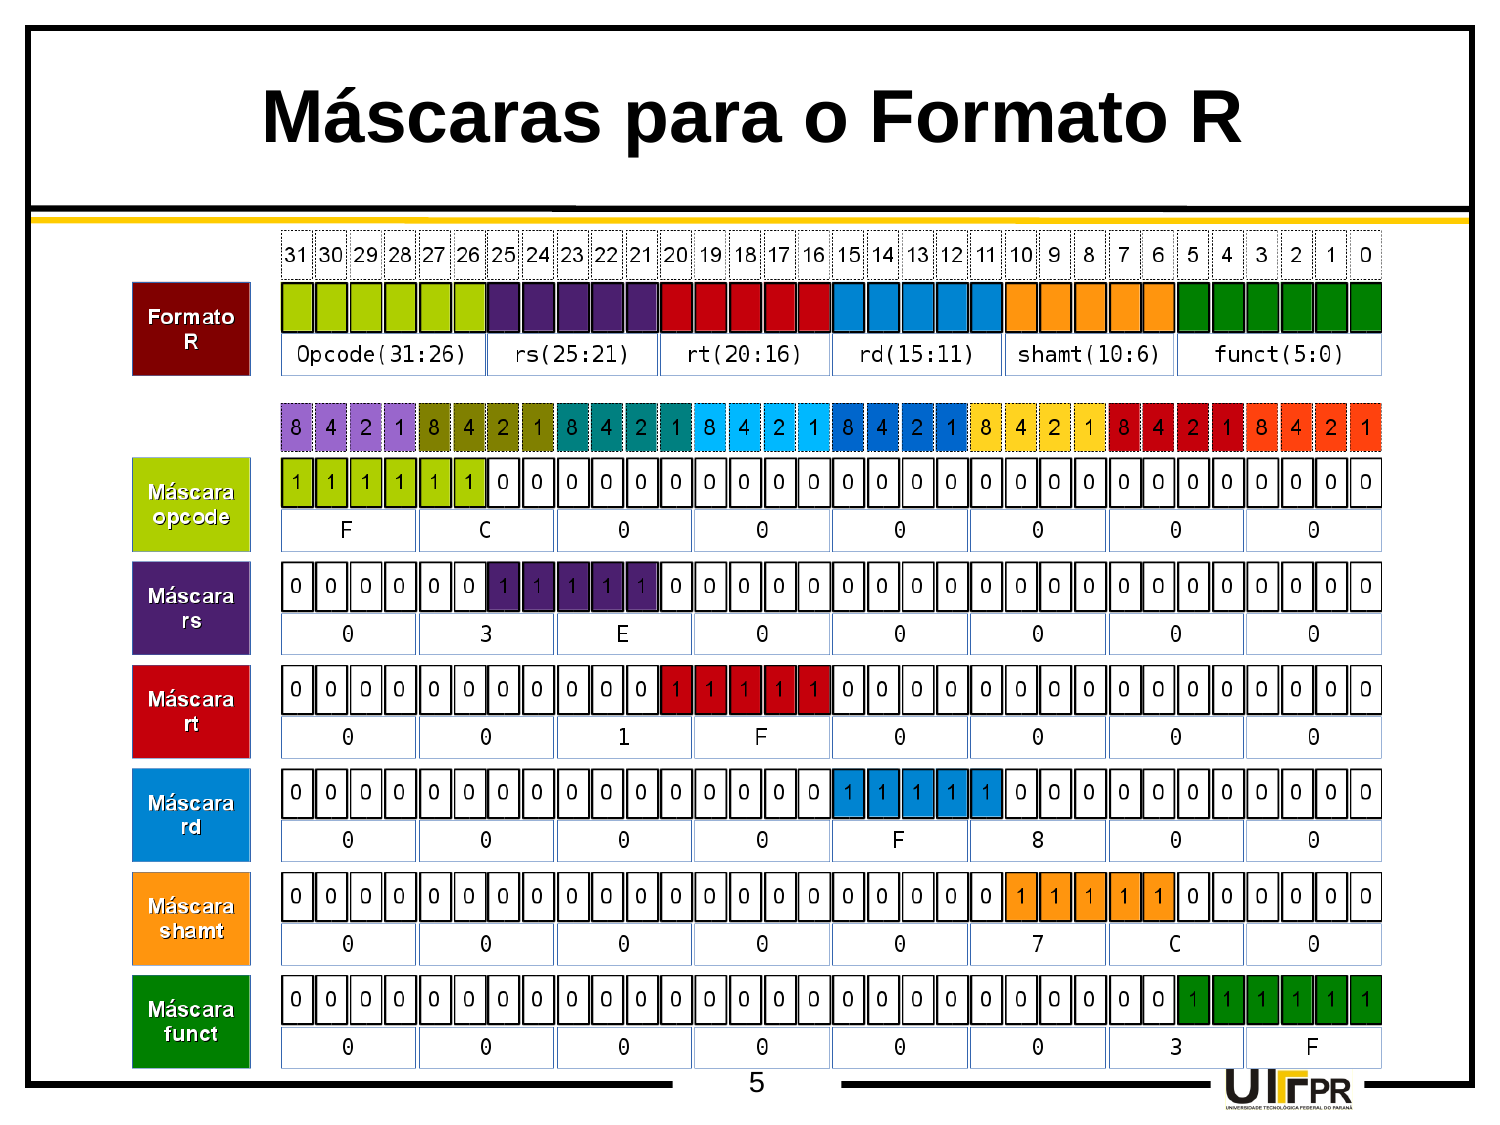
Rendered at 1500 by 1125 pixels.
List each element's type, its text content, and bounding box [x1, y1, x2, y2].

picture [132, 230, 1382, 1110]
title Máscaras para o Formato R [29, 29, 1477, 207]
